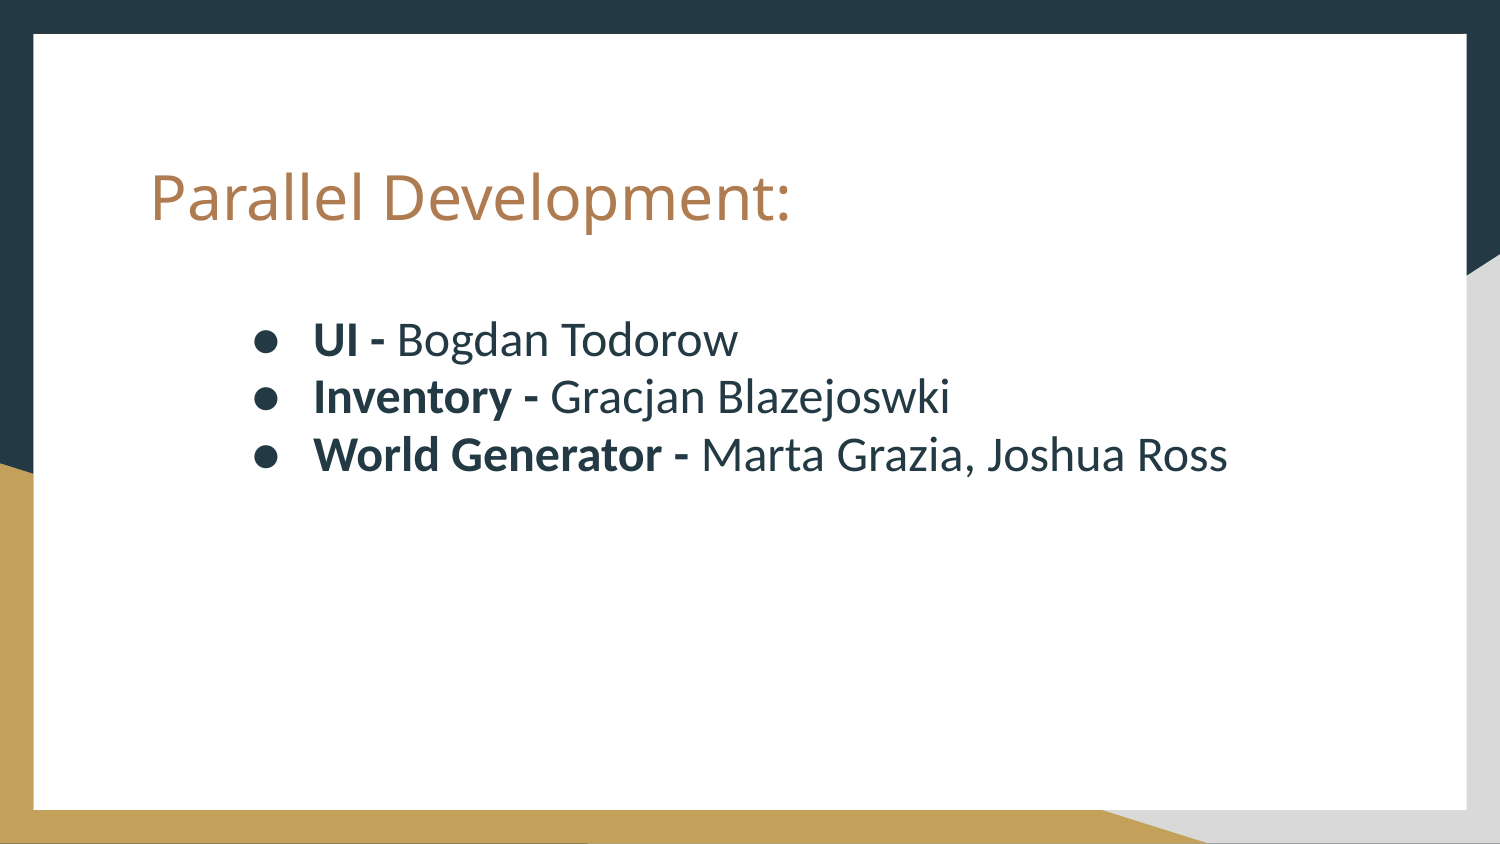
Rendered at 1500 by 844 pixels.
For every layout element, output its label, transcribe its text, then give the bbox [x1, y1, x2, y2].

list Risultato 1 UI - Bogdan Todorow Inventory - Gracjan Blazejoswki World Generator - Marta Grazia, Joshua Ross [223, 221, 1366, 623]
title Parallel Development: [134, 138, 1366, 296]
